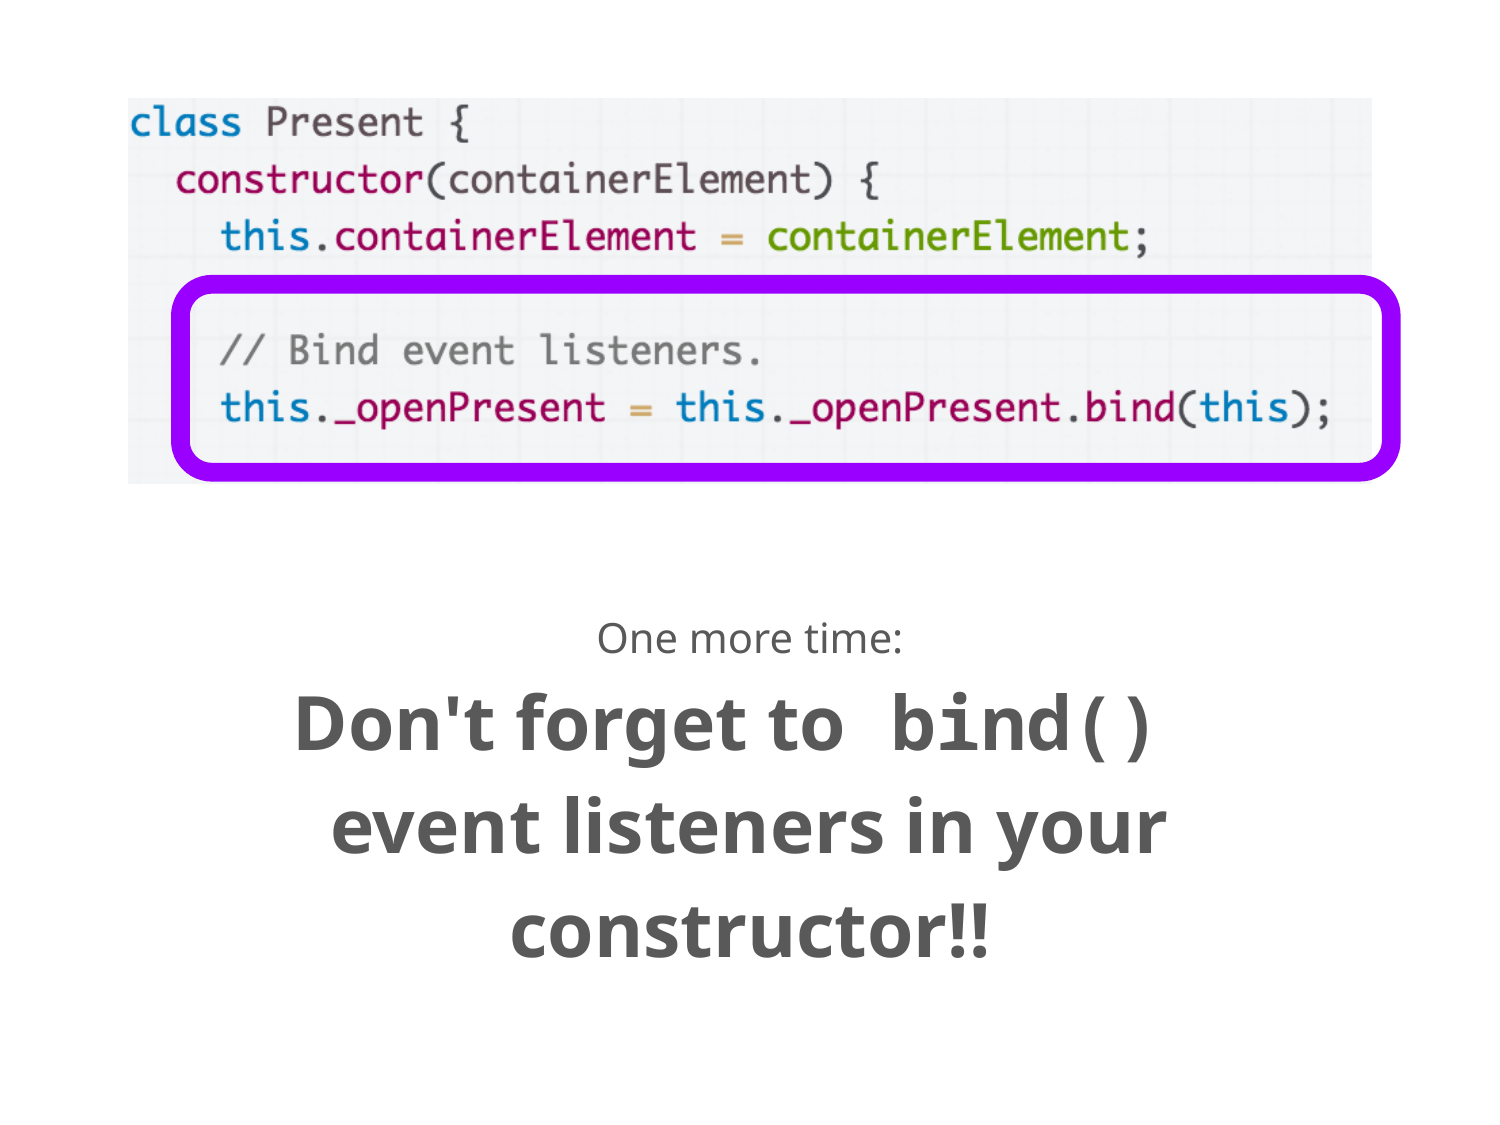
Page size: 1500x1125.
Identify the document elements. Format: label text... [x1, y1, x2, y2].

list One more time: Don't forget to bind() event listeners in your constructor!! [268, 589, 1232, 921]
picture [128, 98, 1372, 484]
picture [190, 294, 1372, 462]
